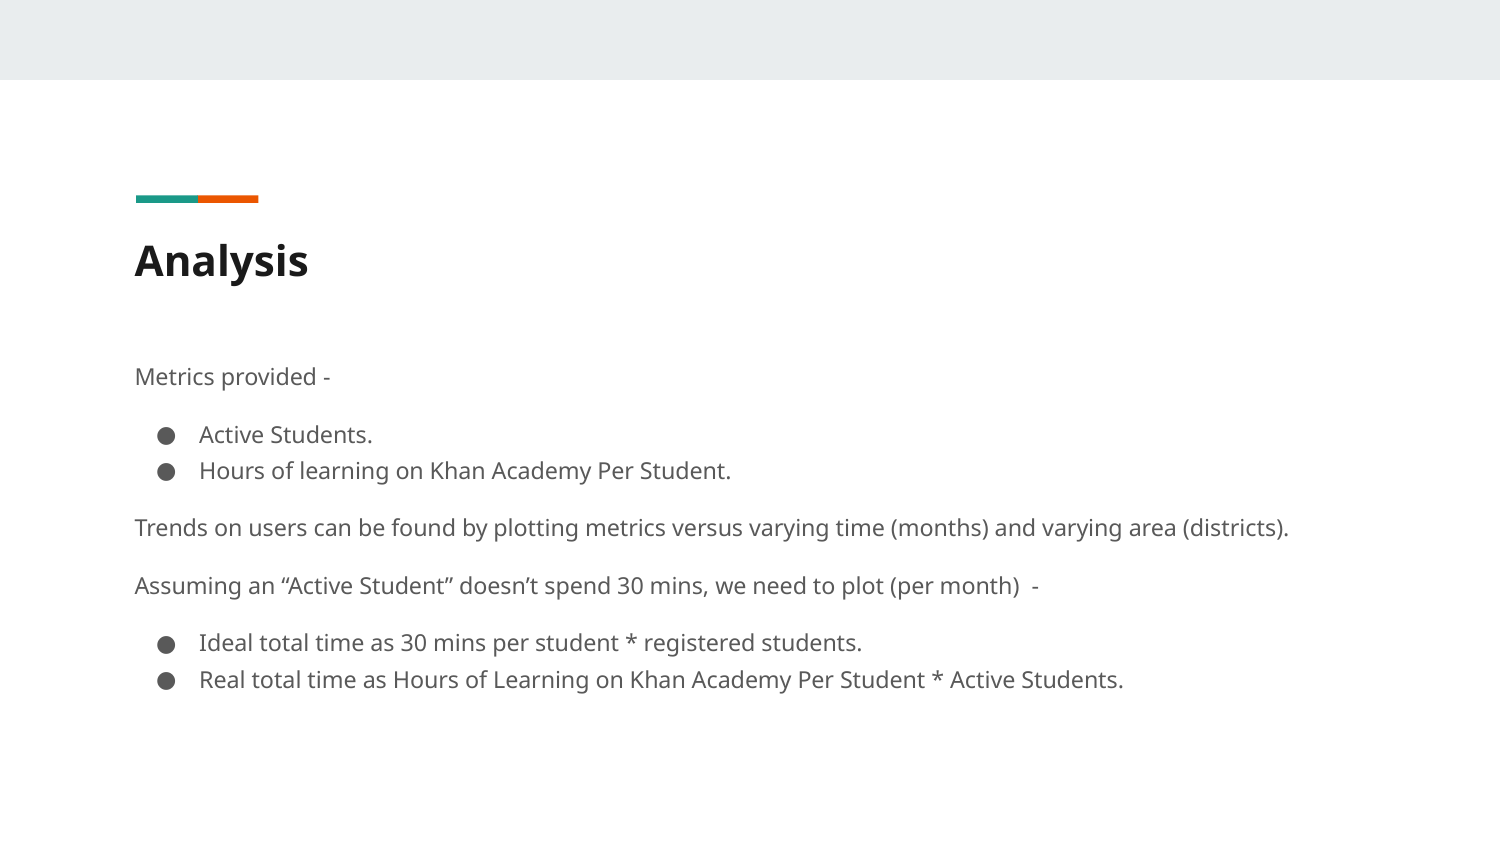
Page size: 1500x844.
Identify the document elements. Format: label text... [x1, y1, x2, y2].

list Metrics provided - Active Students. Hours of learning on Khan Academy Per Student. Trends on users can be found by plotting metrics versus varying time (months) and varying area (districts). Assuming an “Active Student” doesn’t spend 30 mins, we need to plot (per month) - Ideal total time as 30 mins per student * registered students. Real total time as Hours of Learning on Khan Academy Per Student * Active Students. [119, 341, 1381, 712]
title Analysis [119, 216, 1381, 305]
